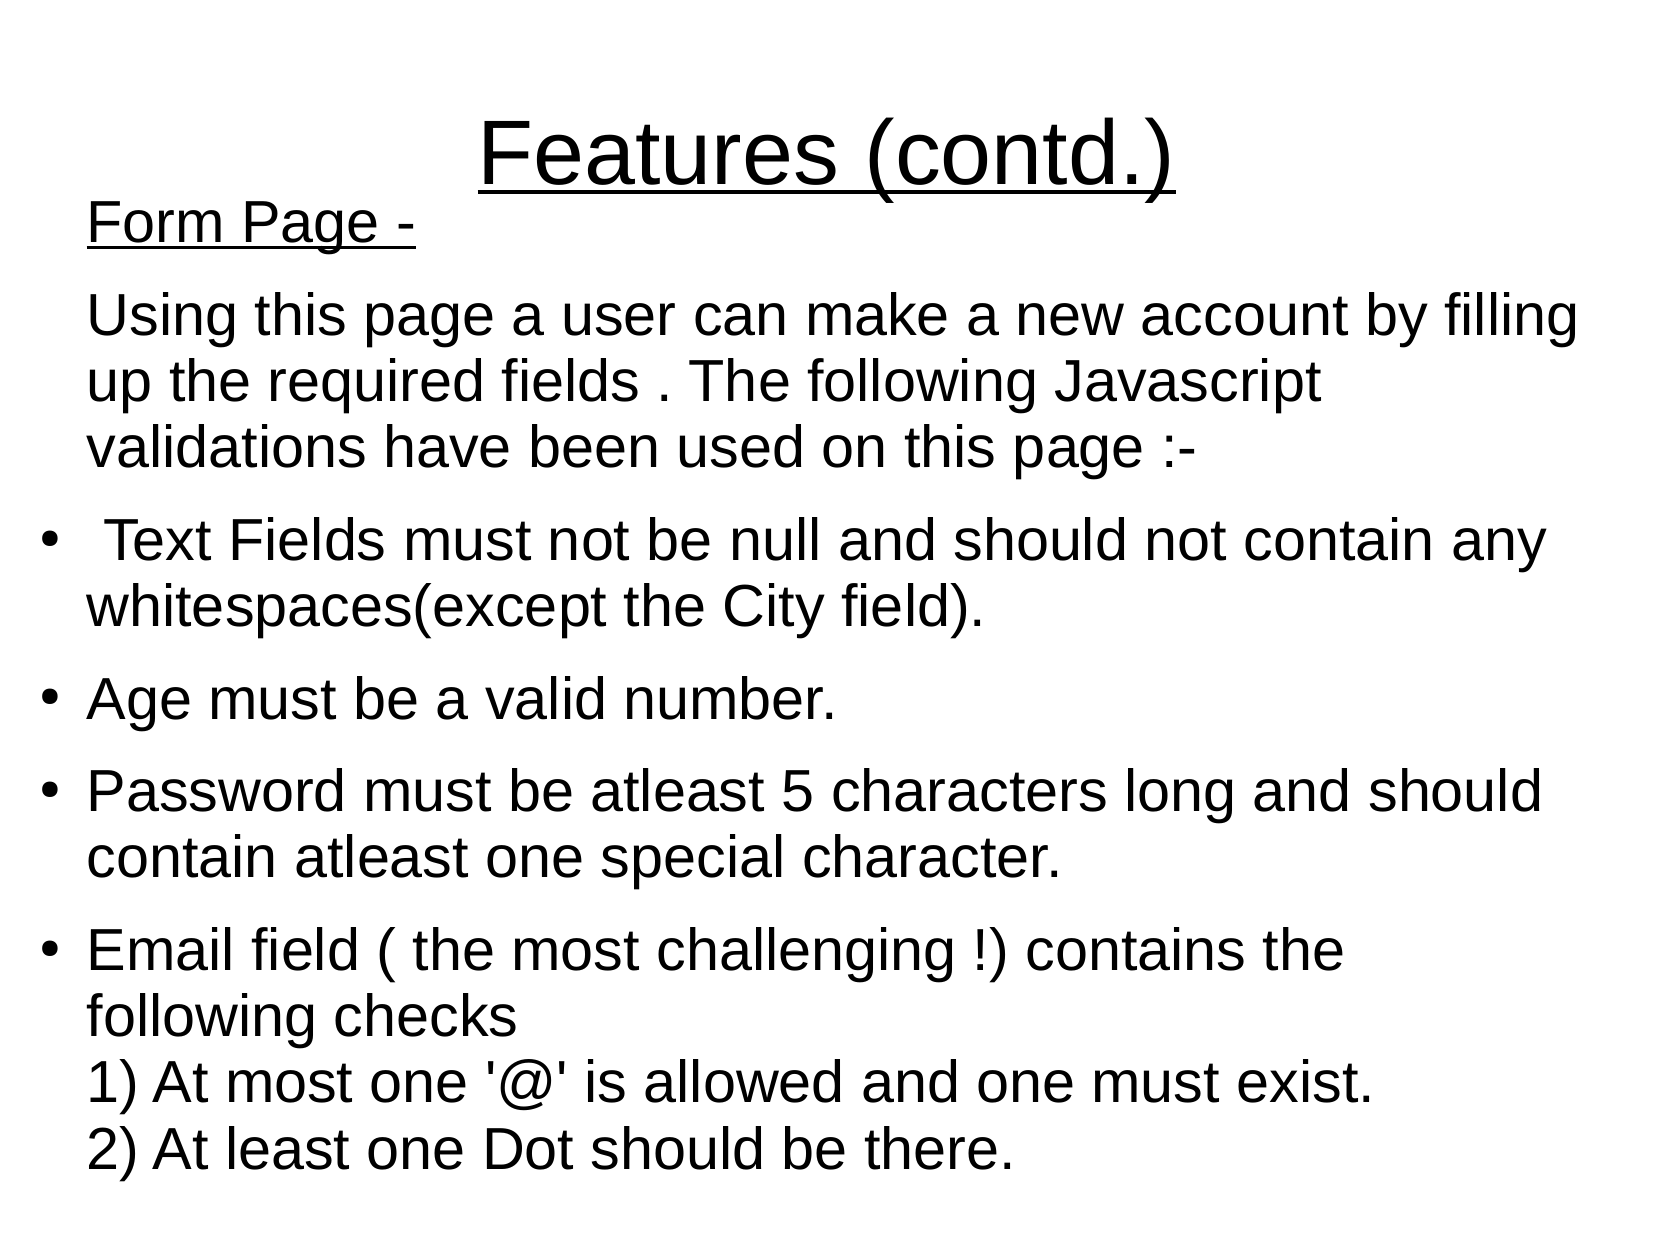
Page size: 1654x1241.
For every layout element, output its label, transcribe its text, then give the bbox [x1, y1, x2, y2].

title Features (contd.) [82, 49, 1571, 188]
list Form Page - Using this page a user can make a new account by filling up the required fields . The following Javascript validations have been used on this page :- Text Fields must not be null and should not contain any whitespaces(except the City field). Age must be a valid number. Password must be atleast 5 characters long and should contain atleast one special character. Email field ( the most challenging !) contains the following checks 1) At most one '@' is allowed and one must exist. 2) At least one Dot should be there. [23, 188, 1595, 1193]
